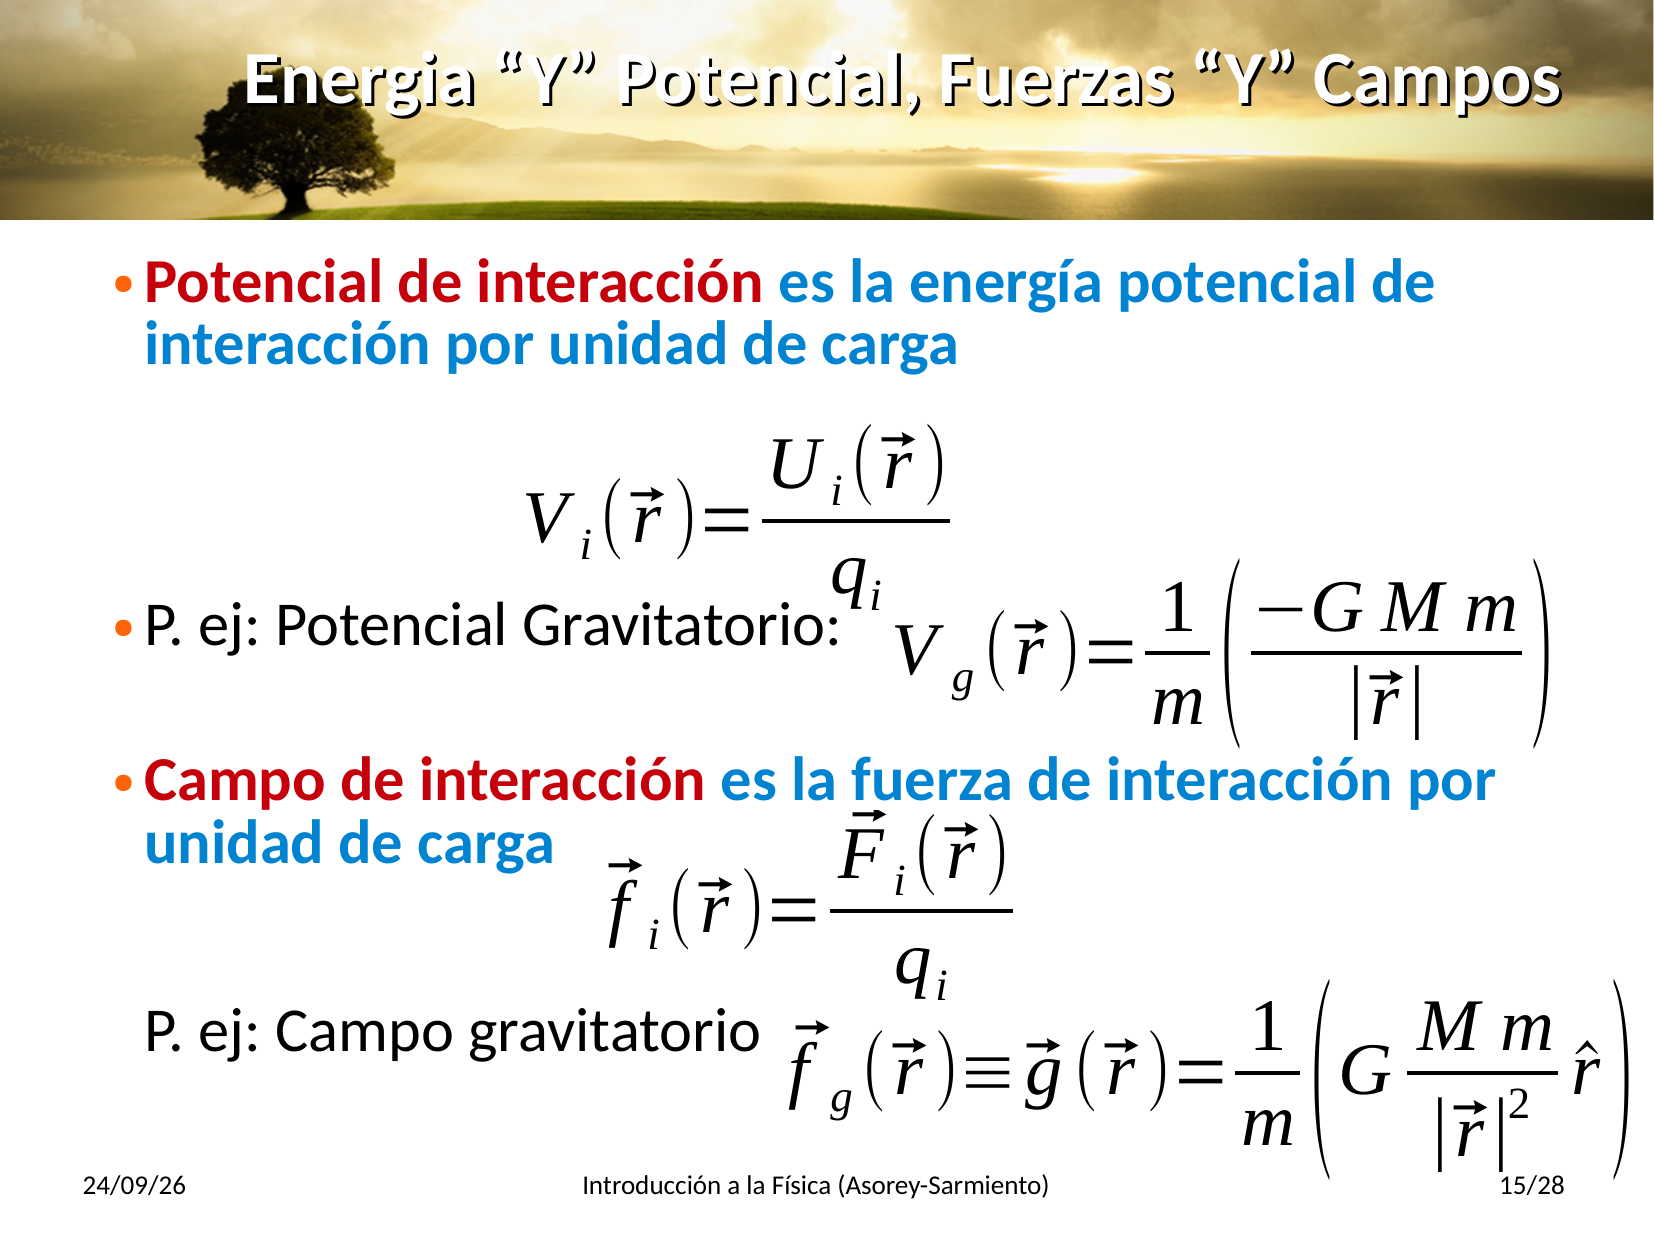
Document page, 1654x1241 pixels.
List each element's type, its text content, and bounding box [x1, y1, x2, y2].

picture [0, 0, 1654, 220]
chart [515, 420, 1562, 754]
chart [585, 810, 1642, 1185]
list Potencial de interacción es la energía potencial de interacción por unidad de carga P. ej: Potencial Gravitatorio: Campo de interacción es la fuerza de interacción por unidad de carga P. ej: Campo gravitatorio [82, 255, 1571, 1156]
title Energia “Y” Potencial, Fuerzas “Y” Campos [75, 19, 1564, 151]
